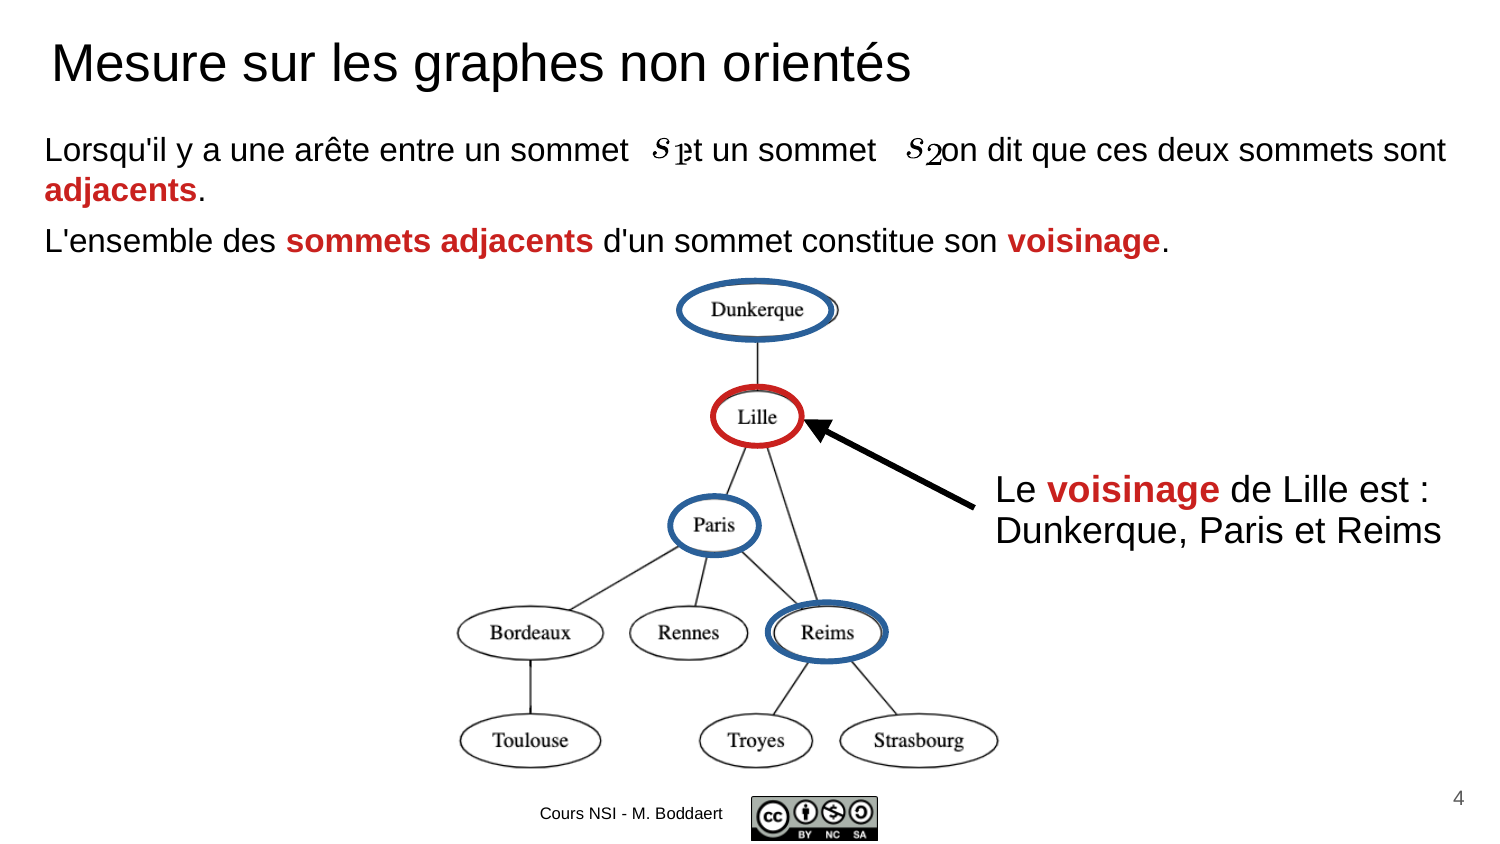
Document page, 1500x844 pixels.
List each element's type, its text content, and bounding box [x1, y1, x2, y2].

picture [452, 277, 1004, 774]
text_box [906, 137, 942, 165]
text_box [652, 137, 687, 165]
picture [751, 796, 878, 841]
title Mesure sur les graphes non orientés [51, 13, 1449, 108]
picture [683, 284, 828, 336]
slide_number <numéro> [1389, 764, 1480, 830]
text_box Lorsqu'il y a une arête entre un sommet et un sommet , on dit que ces deux sommets sont adjacents. L'ensemble des sommets adjacents d'un sommet constitue son voisinage. [29, 120, 1477, 207]
text_box Le voisinage de Lille est : Dunkerque, Paris et Reims [980, 460, 1450, 563]
